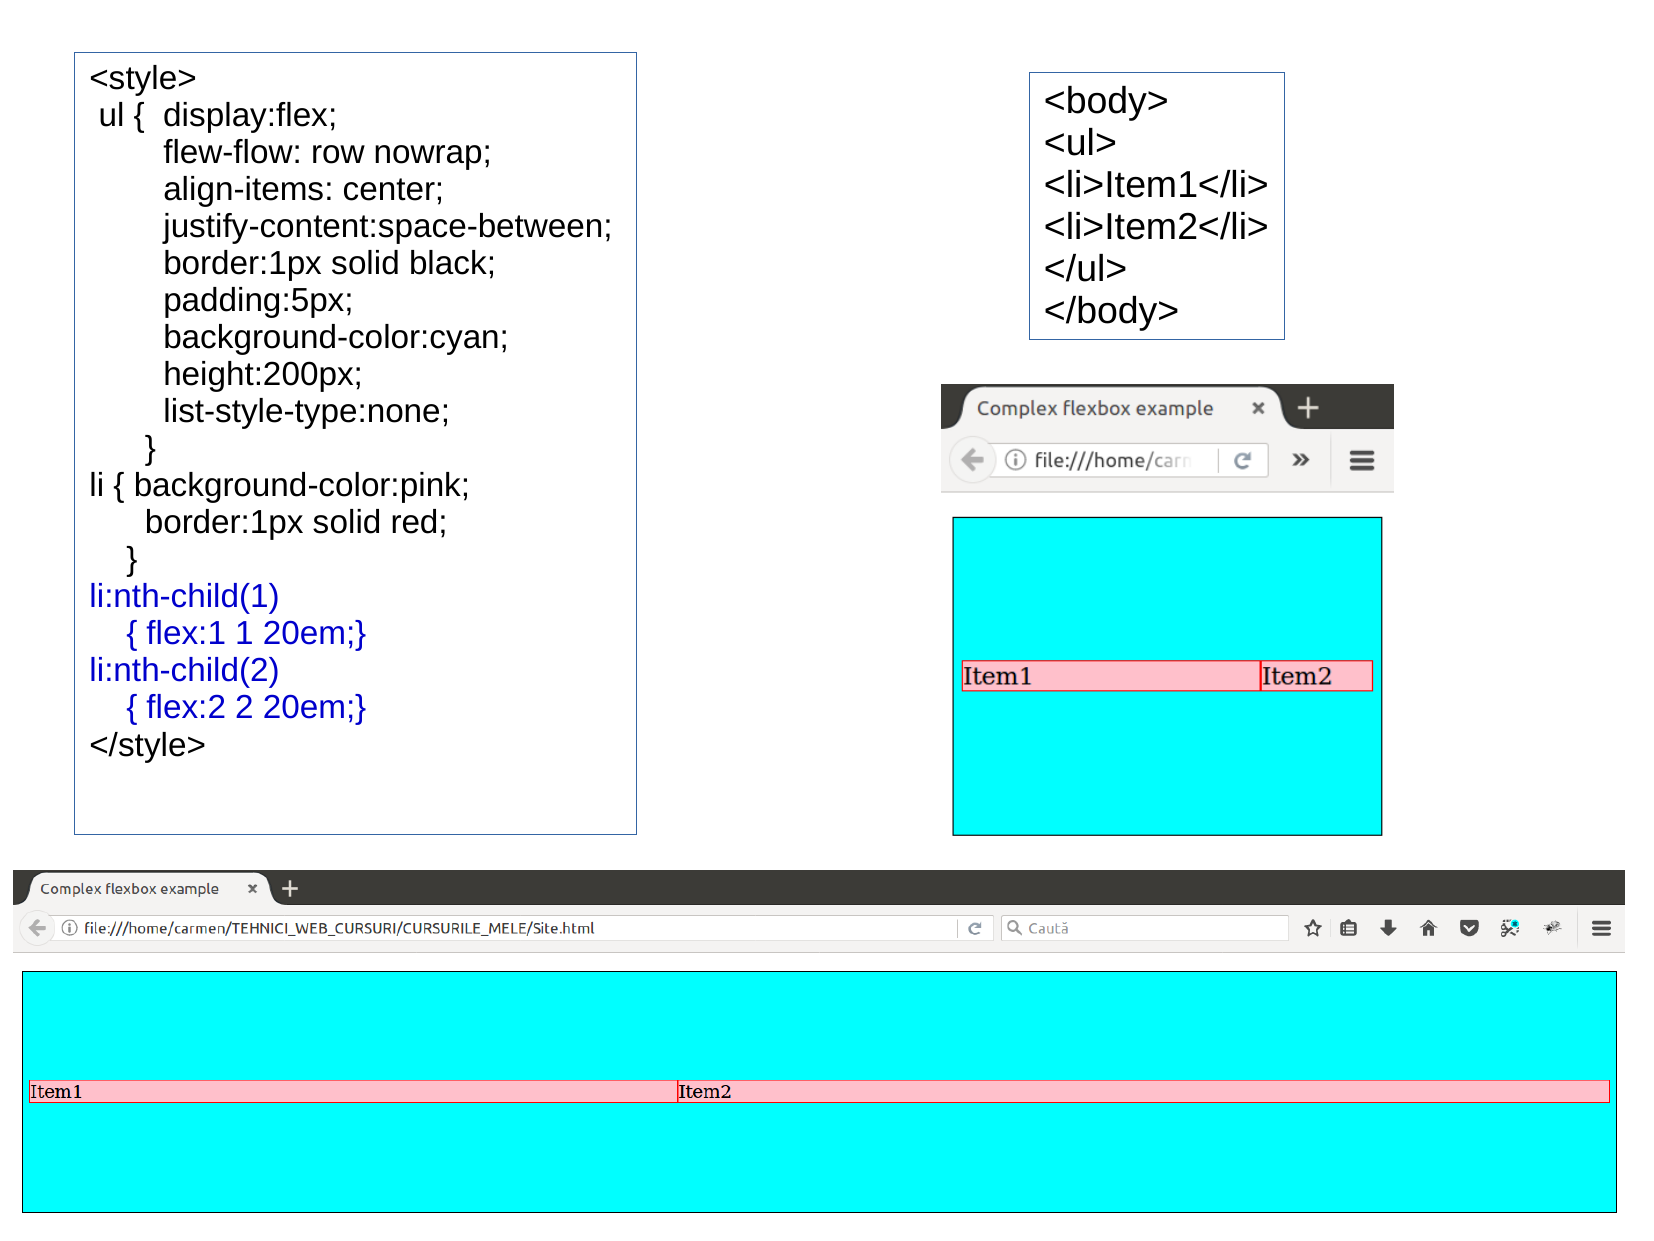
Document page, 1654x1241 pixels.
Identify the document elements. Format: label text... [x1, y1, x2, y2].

text_box <style> ul { display:flex; flew-flow: row nowrap; align-items: center; justify-content:space-between; border:1px solid black; padding:5px; background-color:cyan; height:200px; list-style-type:none; } li { background-color:pink; border:1px solid red; } li:nth-child(1) { flex:1 1 20em;} li:nth-child(2) { flex:2 2 20em;} </style> [74, 52, 637, 835]
text_box <body> <ul> <li>Item1</li> <li>Item2</li> </ul> </body> [1029, 72, 1285, 340]
picture [13, 870, 1625, 1235]
picture [941, 384, 1394, 867]
